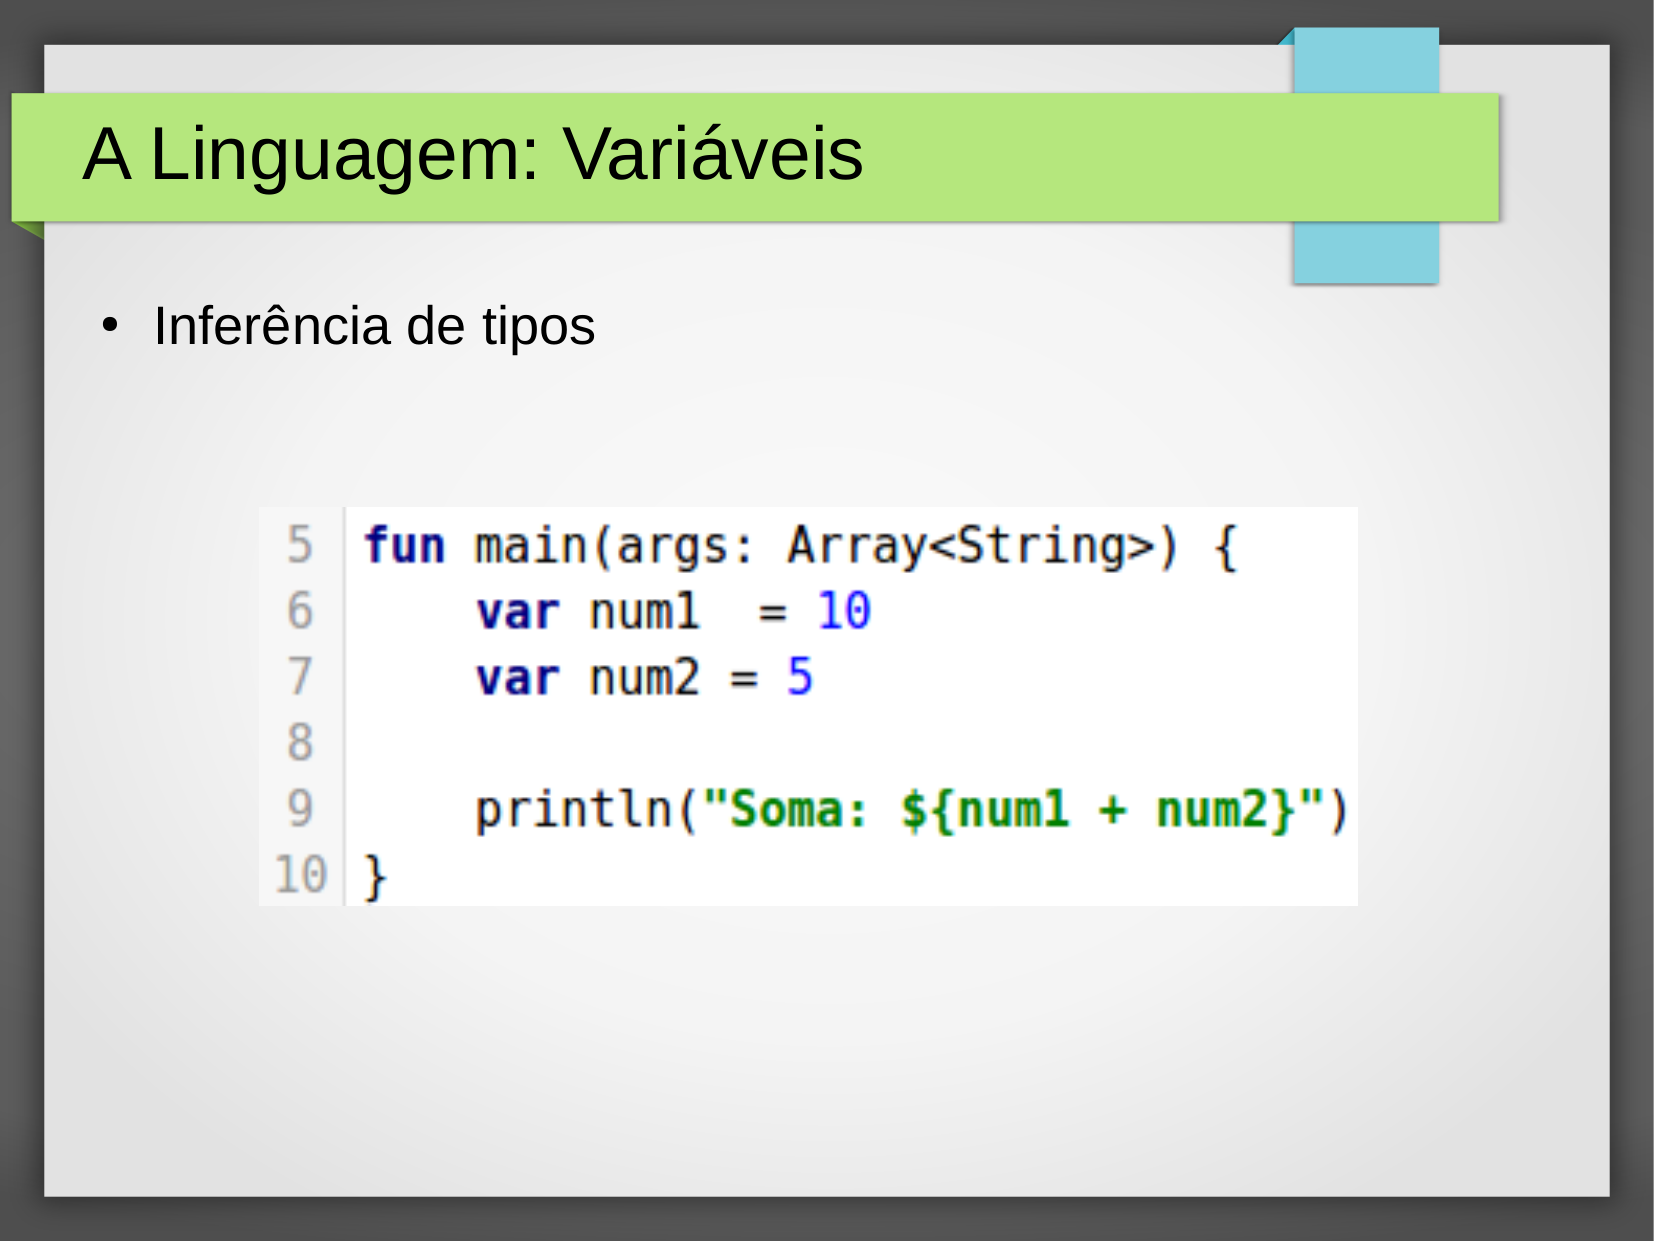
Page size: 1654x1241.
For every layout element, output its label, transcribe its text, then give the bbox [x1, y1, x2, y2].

picture [0, 0, 1654, 1241]
list Inferência de tipos [82, 295, 1571, 1015]
title A Linguagem: Variáveis [82, 94, 1264, 213]
